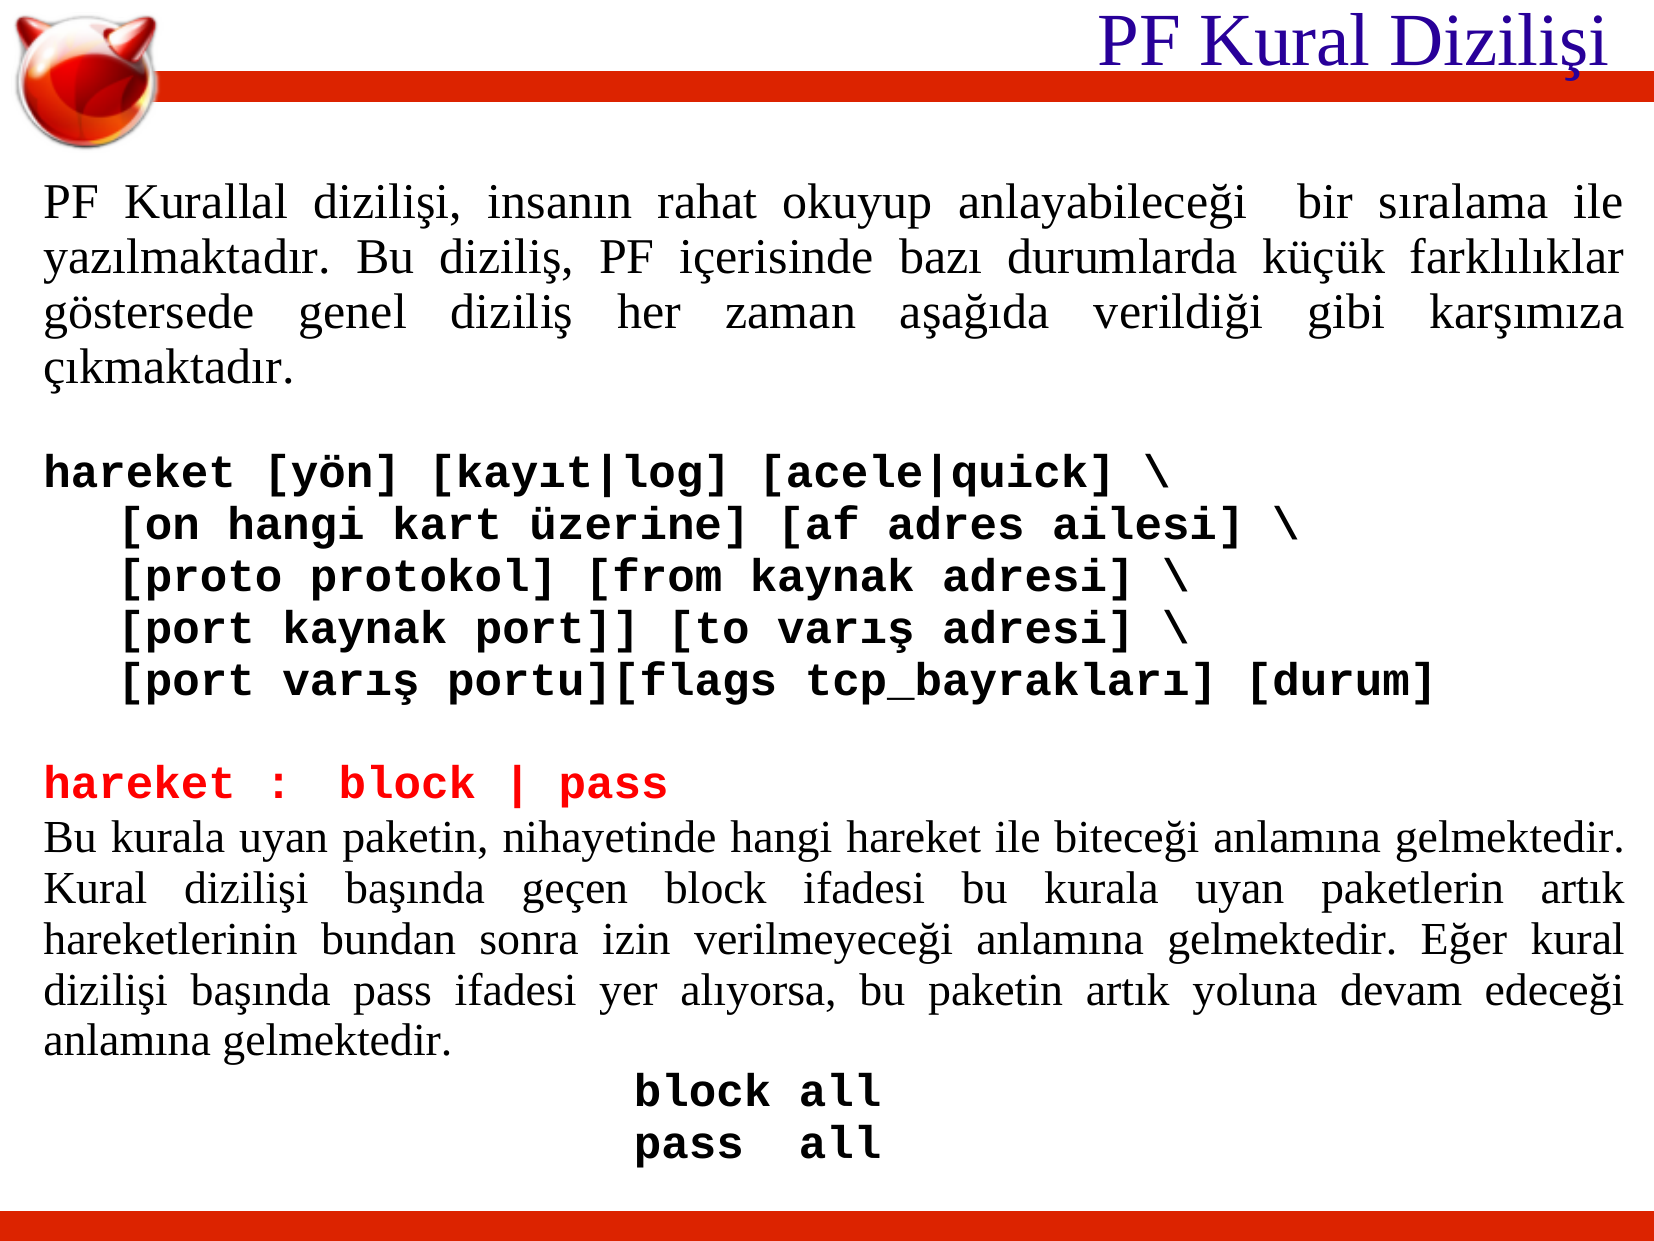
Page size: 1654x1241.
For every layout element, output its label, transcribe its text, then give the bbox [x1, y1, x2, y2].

text_box [165, 71, 1654, 102]
text_box PF Kural Dizilişi [714, 0, 1648, 83]
text_box PF Kurallal dizilişi, insanın rahat okuyup anlayabileceği bir sıralama ile yazılmaktadır. Bu diziliş, PF içerisinde bazı durumlarda küçük farklılıklar göstersede genel diziliş her zaman aşağıda verildiği gibi karşımıza çıkmaktadır. hareket [yön] [kayıt|log] [acele|quick] \ [on hangi kart üzerine] [af adres ailesi] \ [proto protokol] [from kaynak adresi] \ [port kaynak port]] [to varış adresi] \ [port varış portu][flags tcp_bayrakları] [durum] hareket : block | pass Bu kurala uyan paketin, nihayetinde hangi hareket ile biteceği anlamına gelmektedir. Kural dizilişi başında geçen block ifadesi bu kurala uyan paketlerin artık hareketlerinin bundan sonra izin verilmeyeceği anlamına gelmektedir. Eğer kural dizilişi başında pass ifadesi yer alıyorsa, bu paketin artık yoluna devam edeceği anlamına gelmektedir. block all pass all [43, 173, 1627, 1232]
text_box [0, 1211, 1654, 1241]
picture [10, 11, 165, 153]
